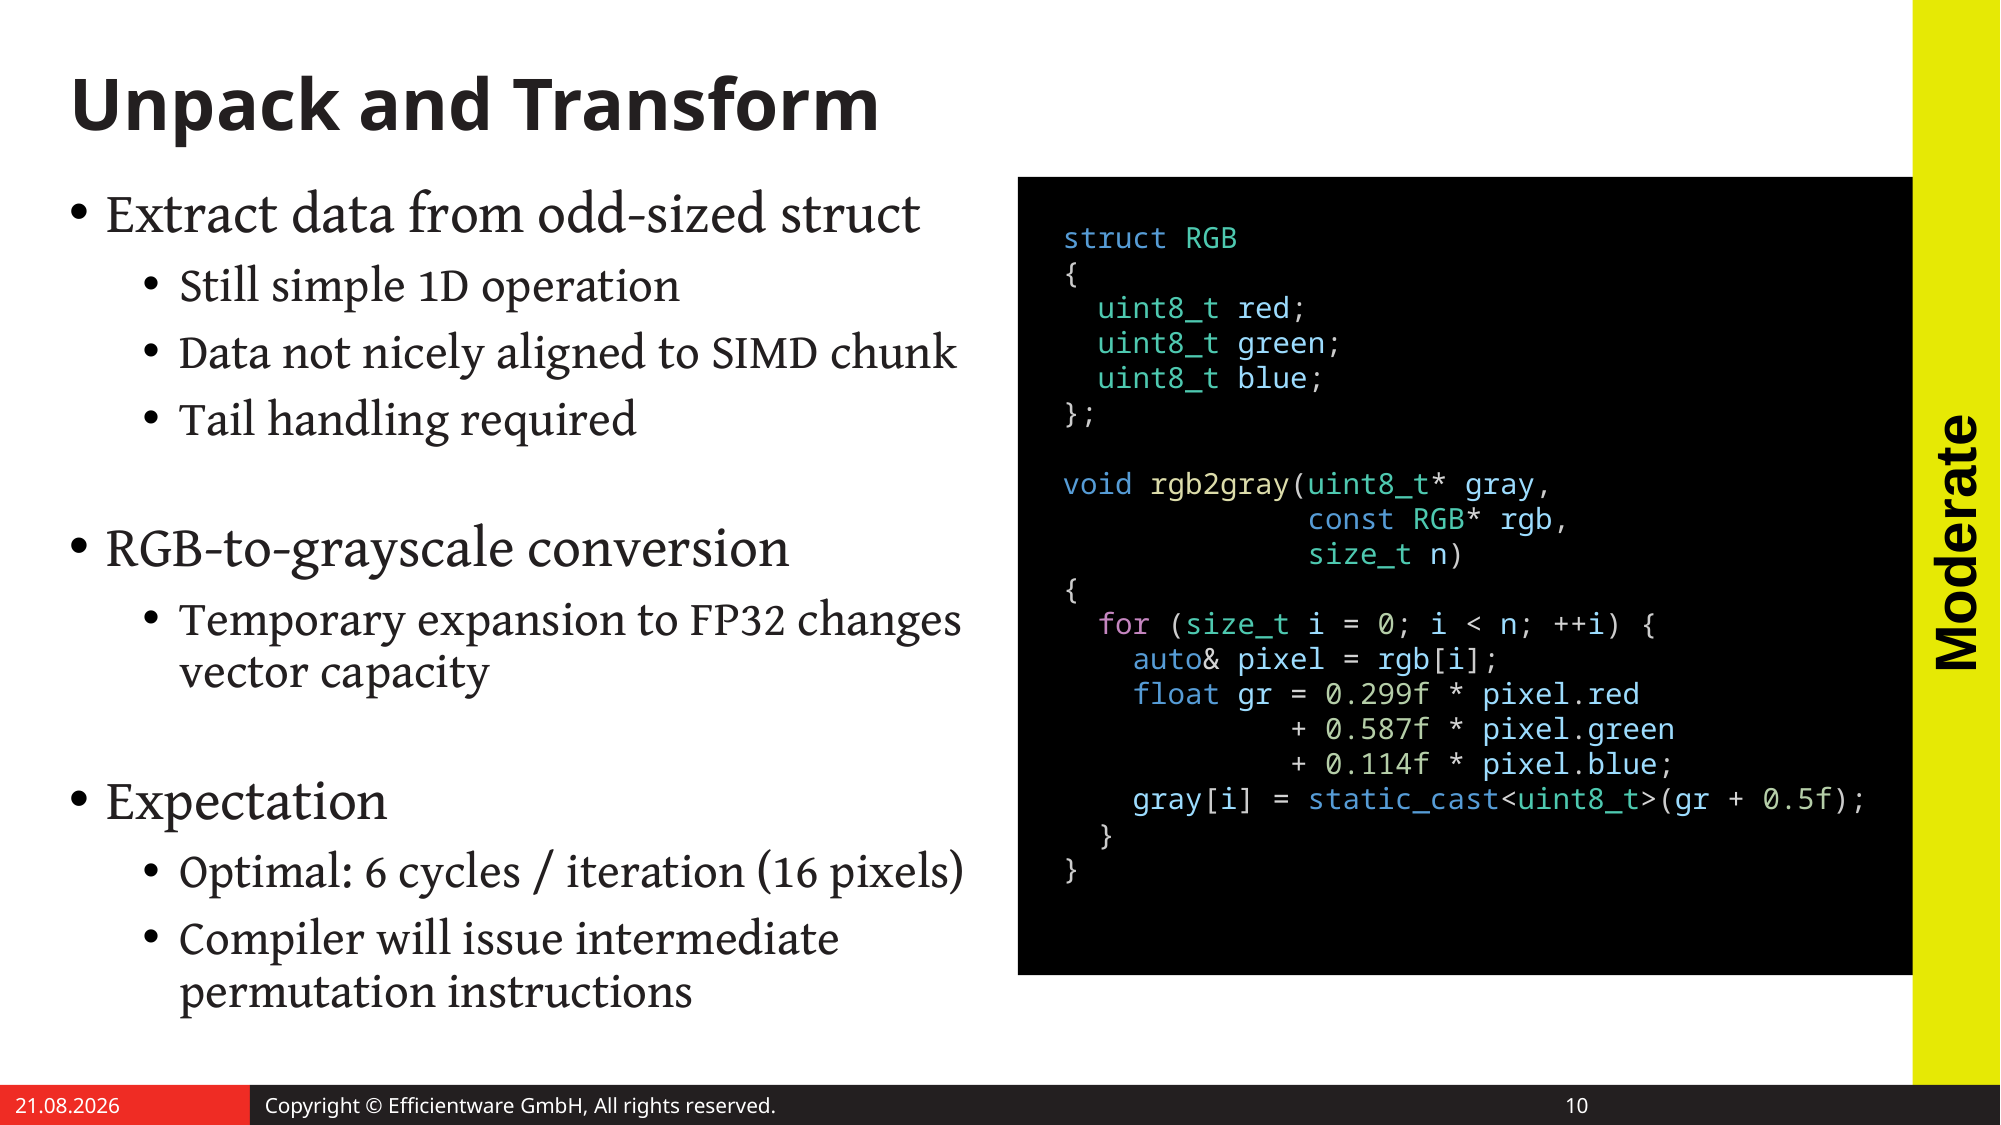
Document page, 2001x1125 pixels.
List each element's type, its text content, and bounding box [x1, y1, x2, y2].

title Unpack and Transform [55, 52, 1945, 156]
slide_number <number> [1550, 1084, 2000, 1125]
text_box Moderate [1912, 0, 2000, 1084]
slide_number 30.10.2025 [0, 1084, 249, 1125]
footer Copyright © Efficientware GmbH, All rights reserved. [249, 1084, 1550, 1125]
list struct RGB { uint8_t red; uint8_t green; uint8_t blue; }; void rgb2gray(uint8_t* gray, const RGB* rgb, size_t n) { for (size_t i = 0; i < n; ++i) { auto& pixel = rgb[i]; float gr = 0.299f * pixel.red + 0.587f * pixel.green + 0.114f * pixel.blue; gray[i] = static_cast<uint8_t>(gr + 0.5f); } } [1017, 176, 1912, 976]
list Extract data from odd-sized struct Still simple 1D operation Data not nicely aligned to SIMD chunk Tail handling required RGB-to-grayscale conversion Temporary expansion to FP32 changes vector capacity Expectation Optimal: 6 cycles / iteration (16 pixels) Compiler will issue intermediate permutation instructions [55, 176, 983, 1063]
